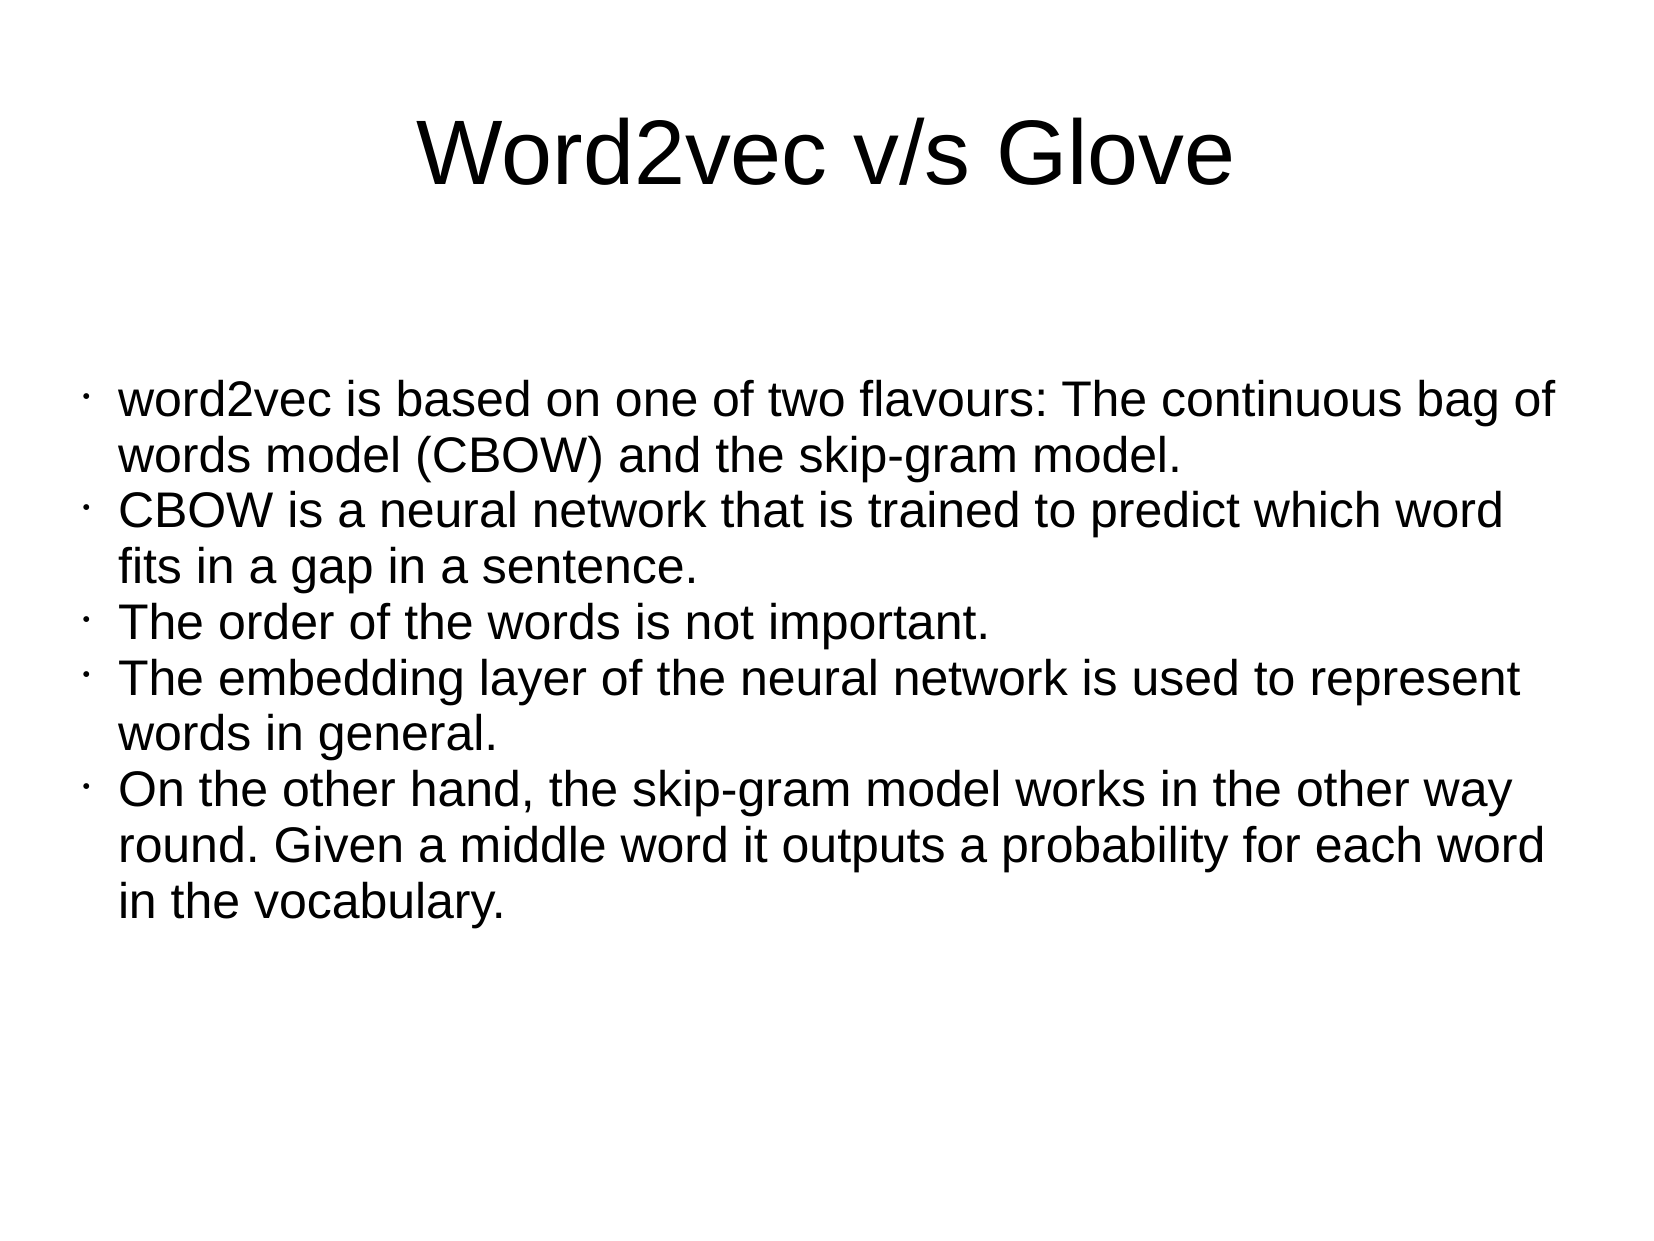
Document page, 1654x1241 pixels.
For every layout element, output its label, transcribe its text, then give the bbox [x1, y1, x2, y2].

subtitle word2vec is based on one of two flavours: The continuous bag of words model (CBOW) and the skip-gram model. CBOW is a neural network that is trained to predict which word fits in a gap in a sentence. The order of the words is not important. The embedding layer of the neural network is used to represent words in general. On the other hand, the skip-gram model works in the other way round. Given a middle word it outputs a probability for each word in the vocabulary. [82, 290, 1571, 1010]
title Word2vec v/s Glove [82, 49, 1571, 257]
